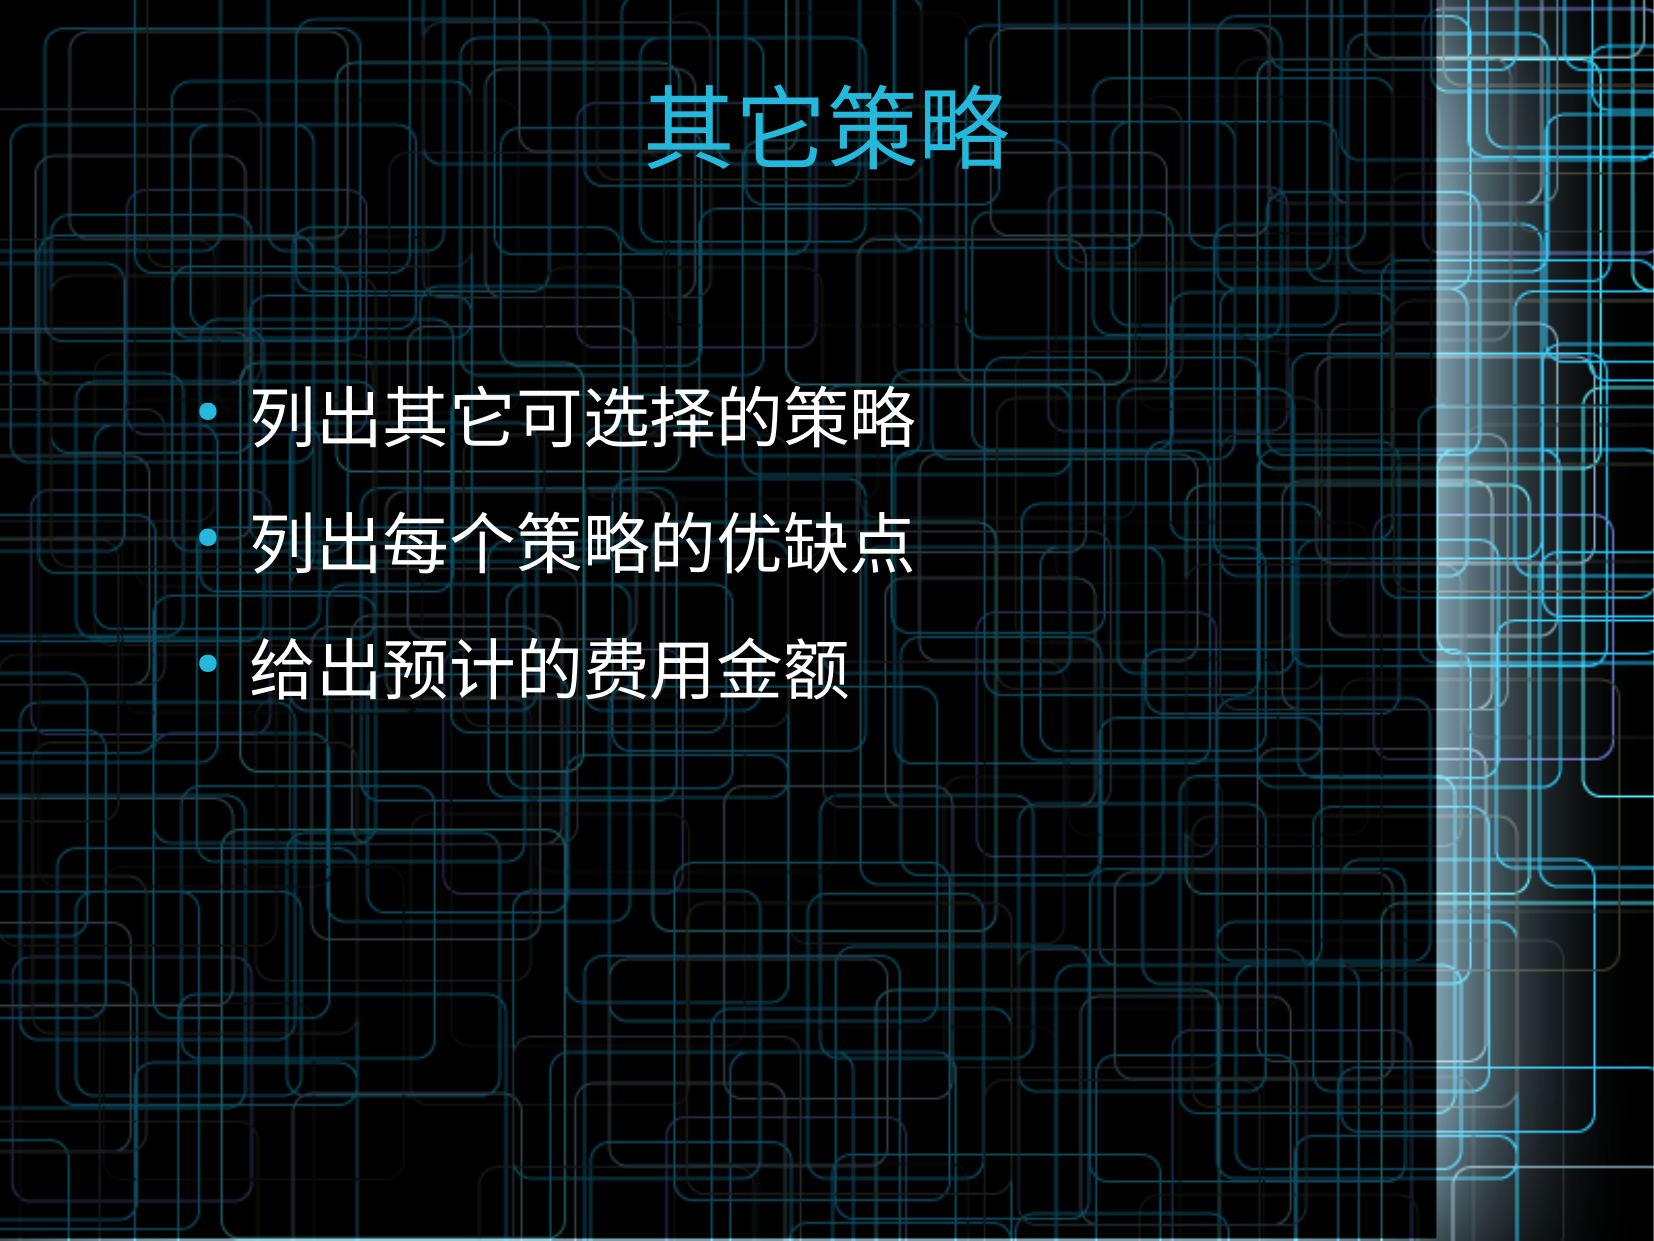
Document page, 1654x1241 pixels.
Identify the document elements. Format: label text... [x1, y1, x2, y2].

title 其它策略 [121, 19, 1534, 227]
picture [0, 0, 1654, 1241]
list 列出其它可选择的策略 列出每个策略的优缺点 给出预计的费用金额 [178, 364, 1570, 1147]
